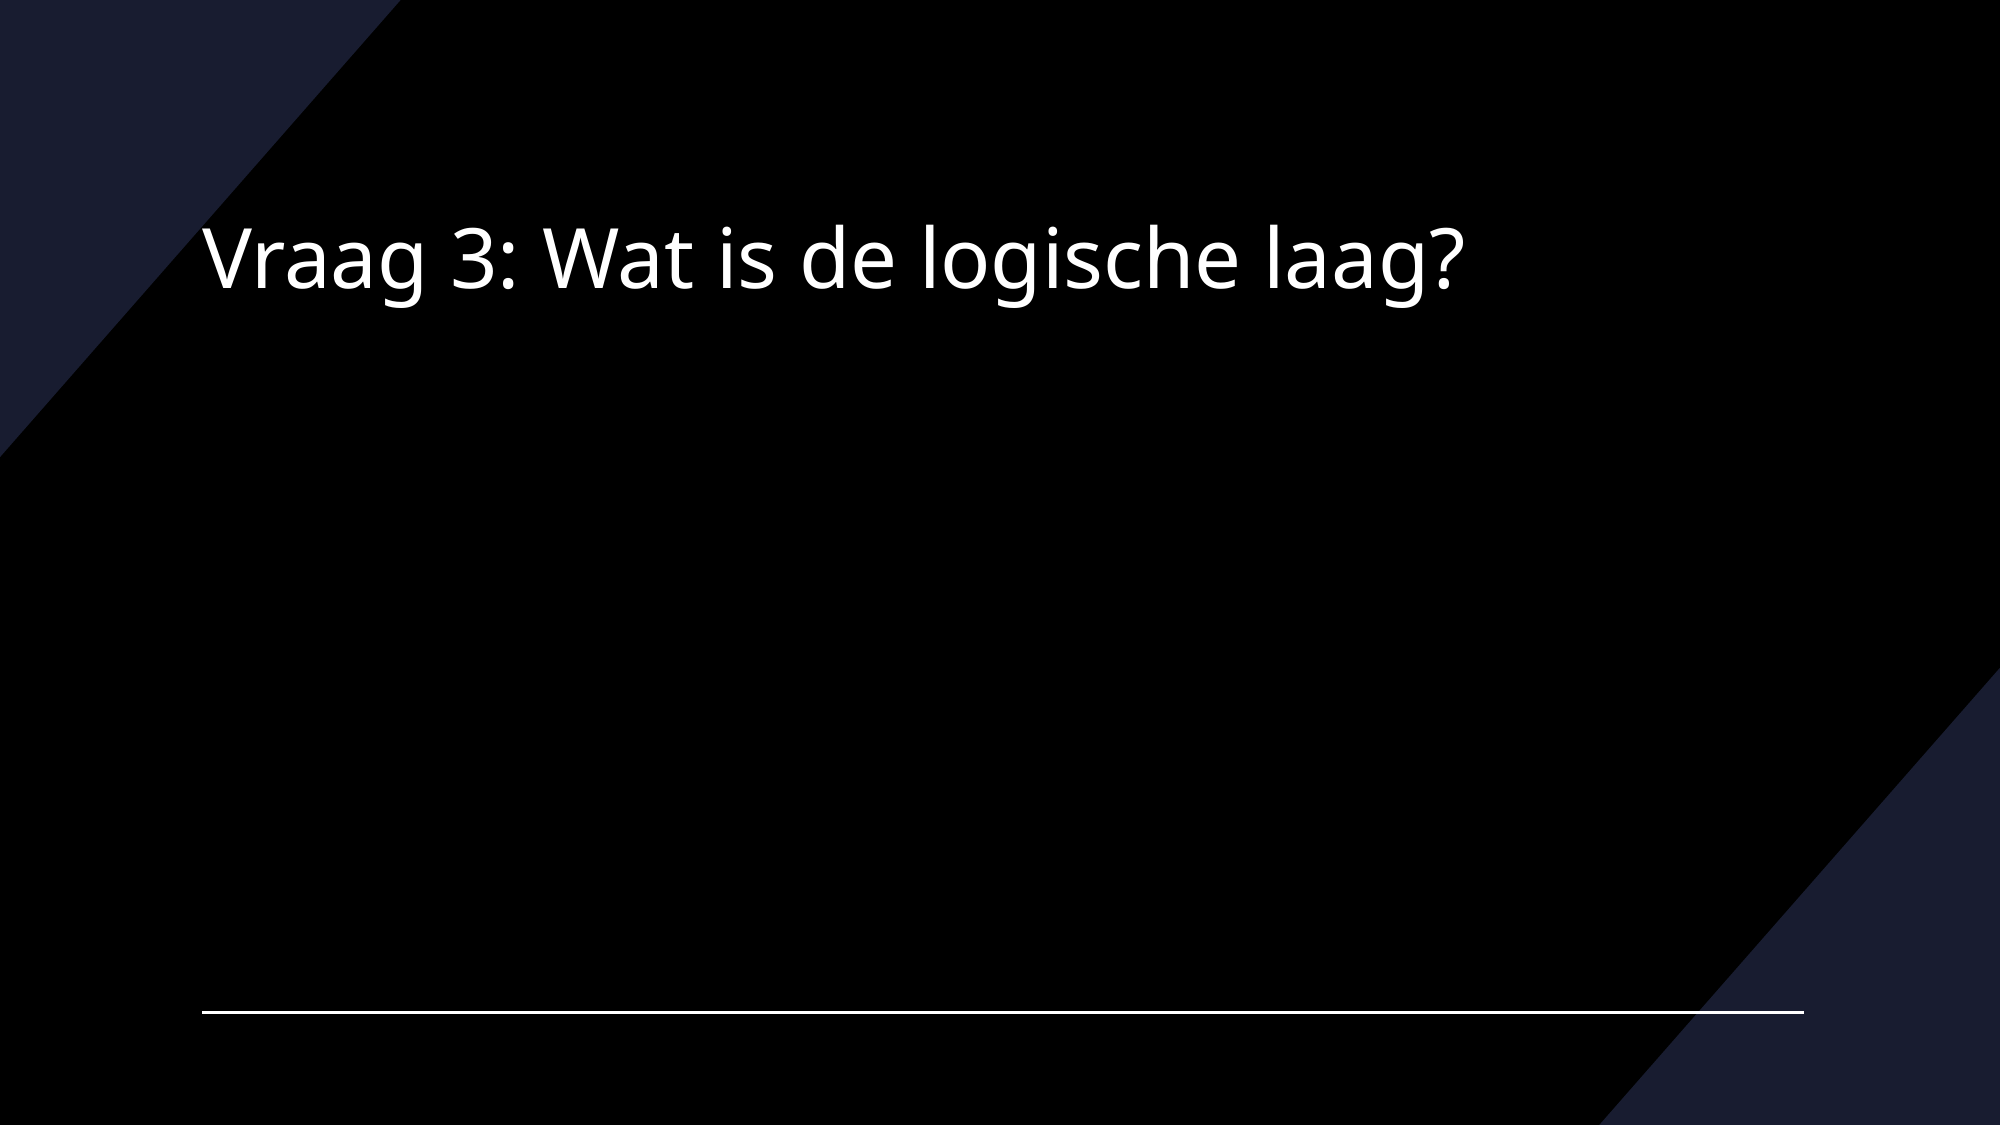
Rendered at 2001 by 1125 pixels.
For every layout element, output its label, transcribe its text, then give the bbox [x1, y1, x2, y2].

title Vraag 3: Wat is de logische laag? [187, 143, 1813, 367]
